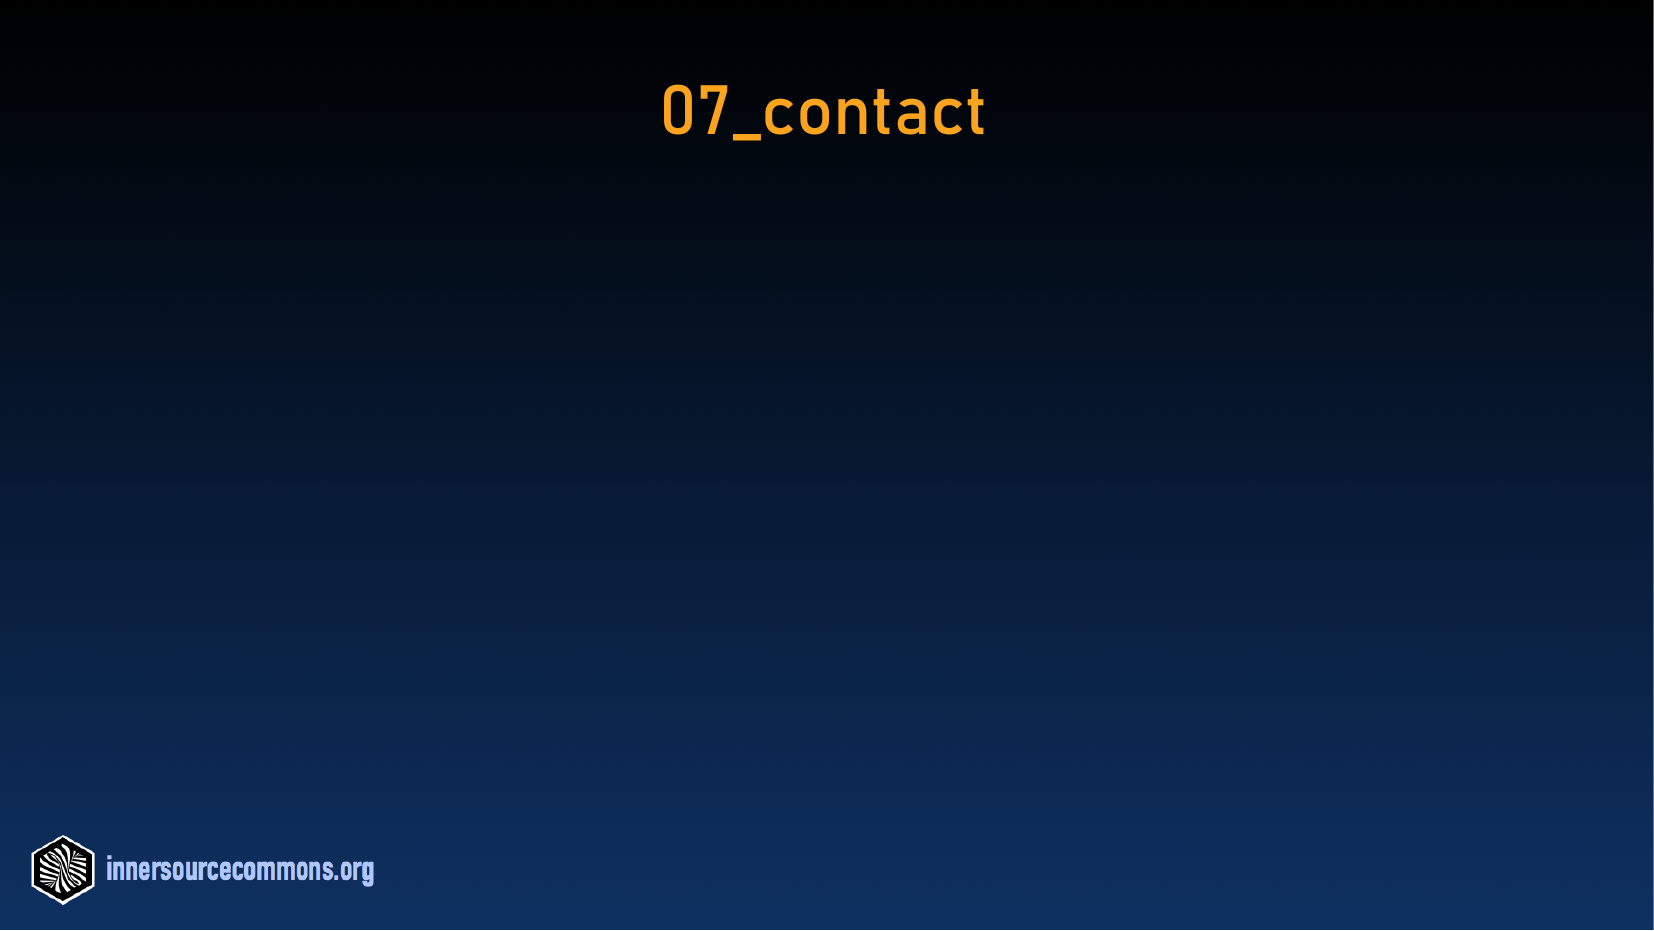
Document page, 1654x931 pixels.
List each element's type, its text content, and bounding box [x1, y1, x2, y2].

picture [0, 0, 1654, 930]
title 07_contact [82, 37, 1571, 193]
